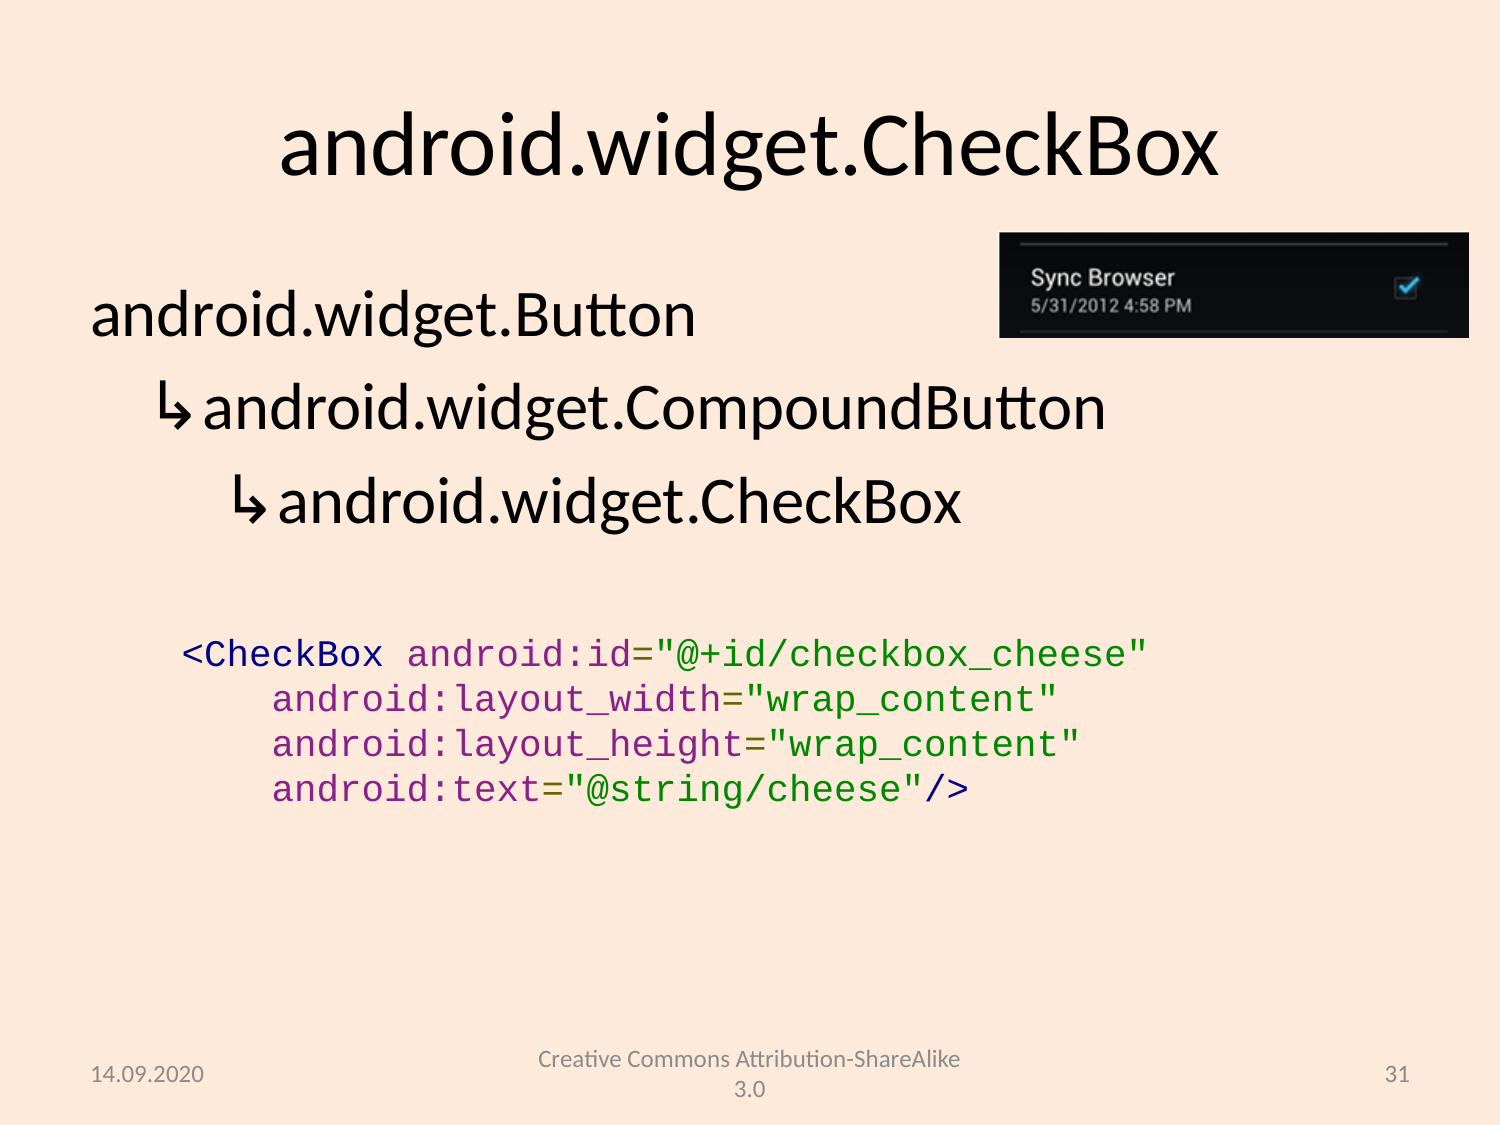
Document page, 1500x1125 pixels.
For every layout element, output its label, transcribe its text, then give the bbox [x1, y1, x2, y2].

footer Creative Commons Attribution-ShareAlike 3.0 [512, 1042, 988, 1103]
list android.widget.Button ↳android.widget.CompoundButton ↳android.widget.CheckBox [75, 262, 1425, 1005]
title android.widget.CheckBox [75, 45, 1425, 233]
slide_number <number> [1074, 1042, 1425, 1103]
picture [998, 231, 1469, 338]
text_box <CheckBox android:id="@+id/checkbox_cheese" android:layout_width="wrap_content" android:layout_height="wrap_content" android:text="@string/cheese"/> [76, 621, 1235, 817]
